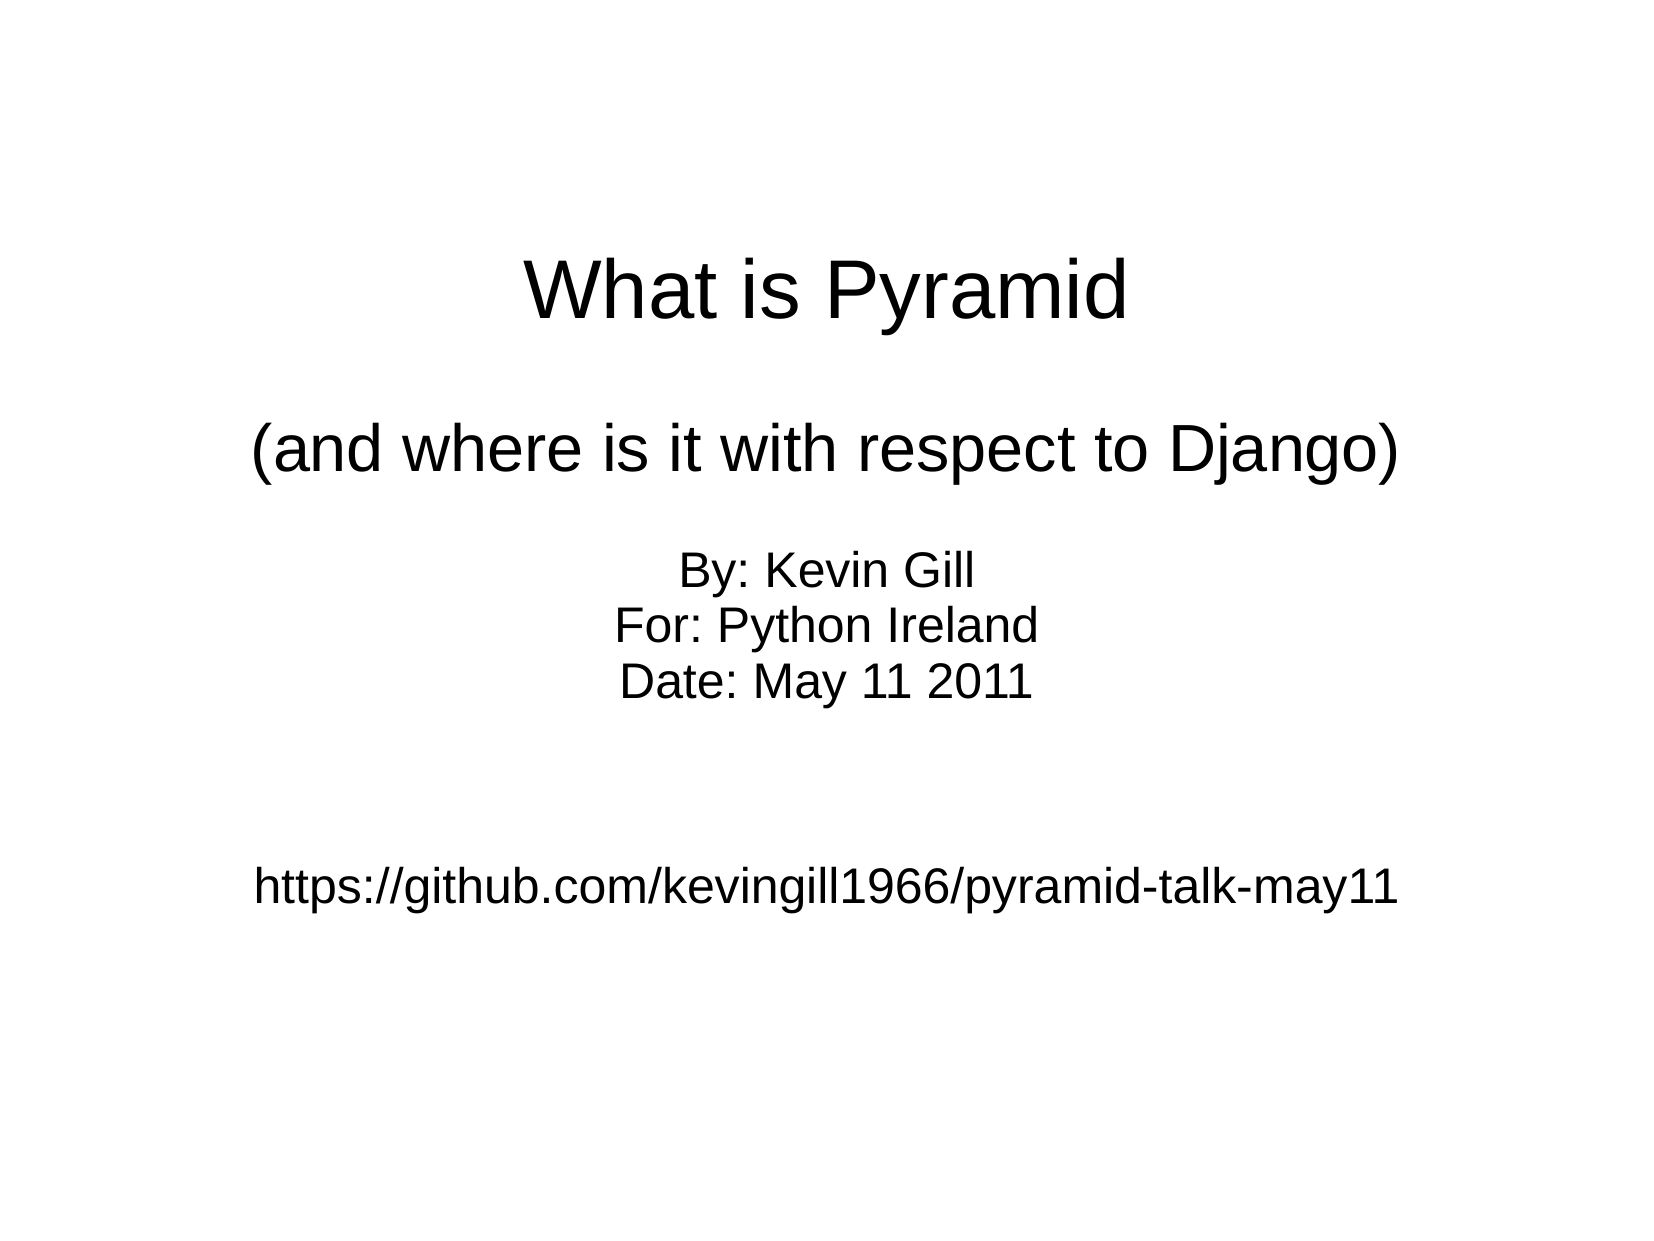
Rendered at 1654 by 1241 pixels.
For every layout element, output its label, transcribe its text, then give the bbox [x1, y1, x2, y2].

subtitle What is Pyramid (and where is it with respect to Django) By: Kevin Gill For: Python Ireland Date: May 11 2011 https://github.com/kevingill1966/pyramid-talk-may11 [82, 49, 1571, 1109]
